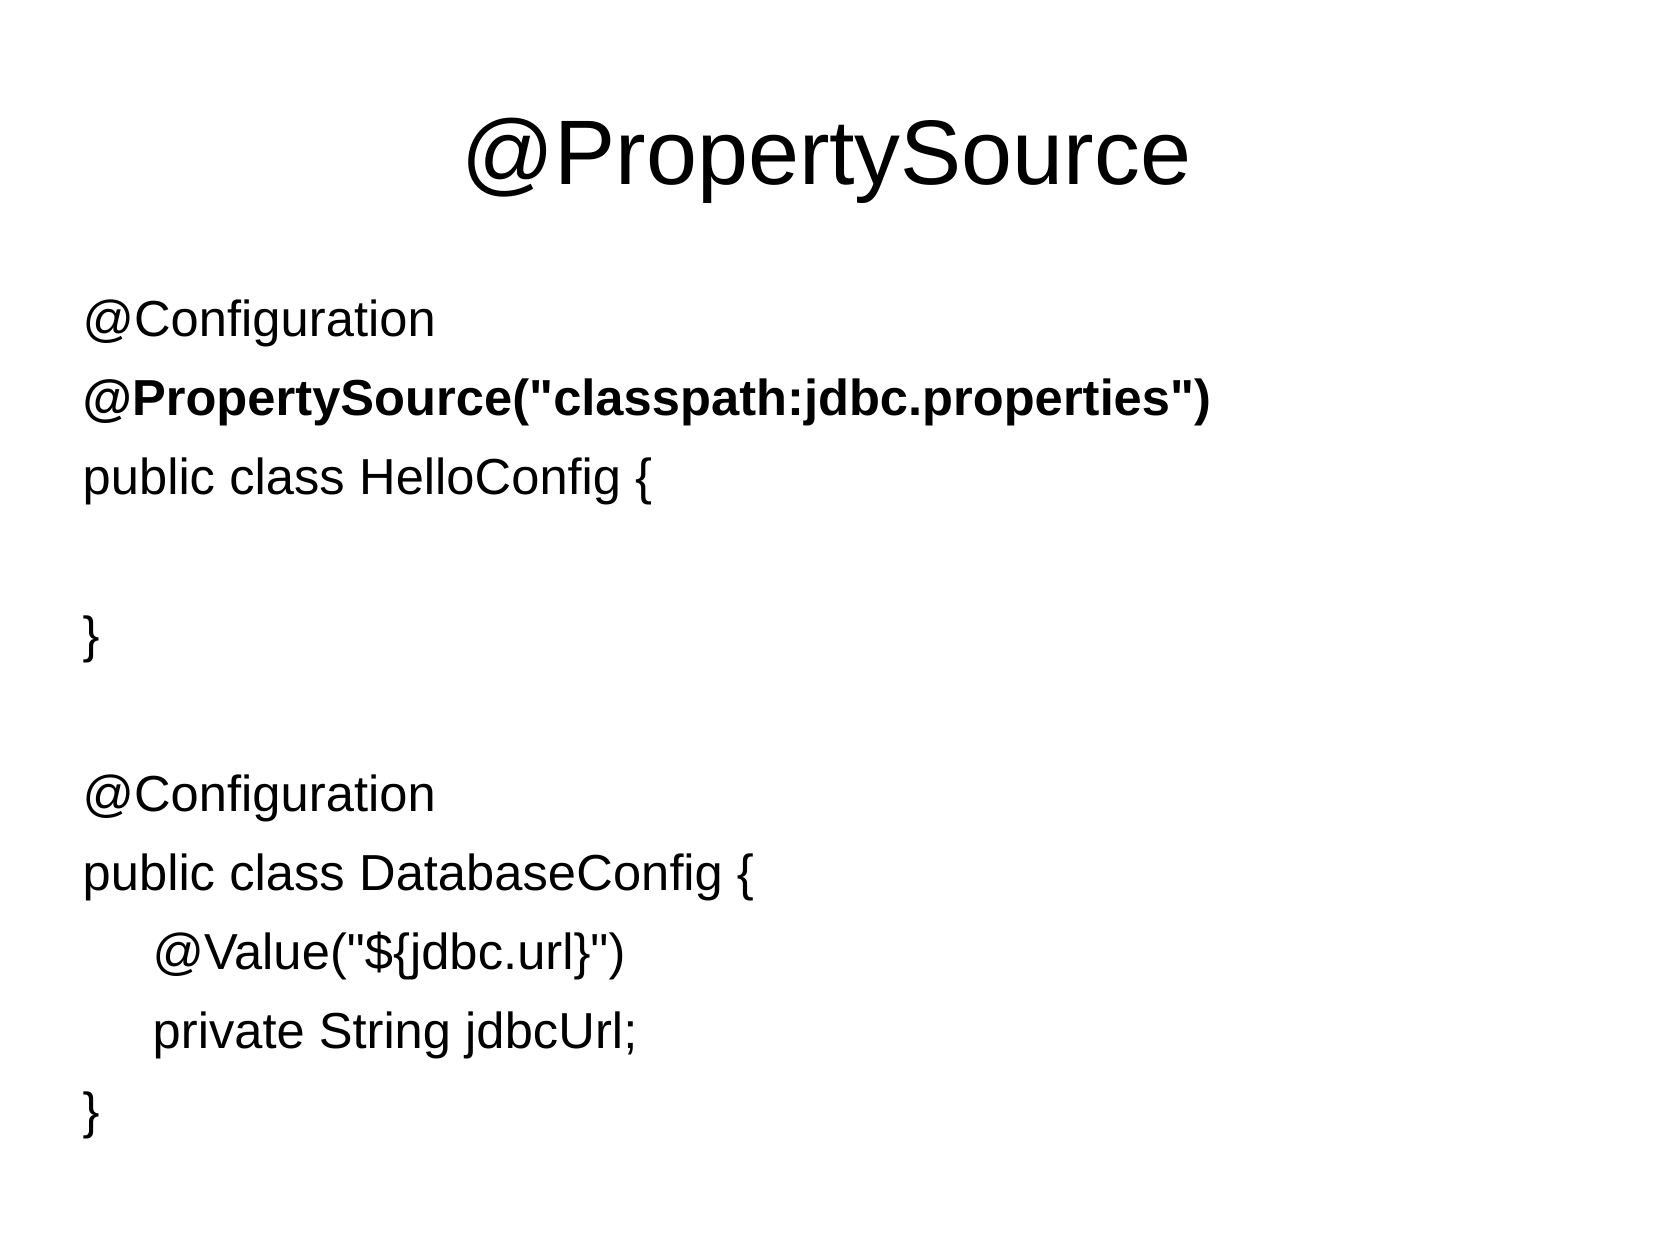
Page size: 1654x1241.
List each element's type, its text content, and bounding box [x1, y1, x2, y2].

list @Configuration @PropertySource("classpath:jdbc.properties") public class HelloConfig { } @Configuration public class DatabaseConfig { @Value("${jdbc.url}") private String jdbcUrl; } [82, 290, 1571, 1141]
title @PropertySource [82, 49, 1571, 257]
